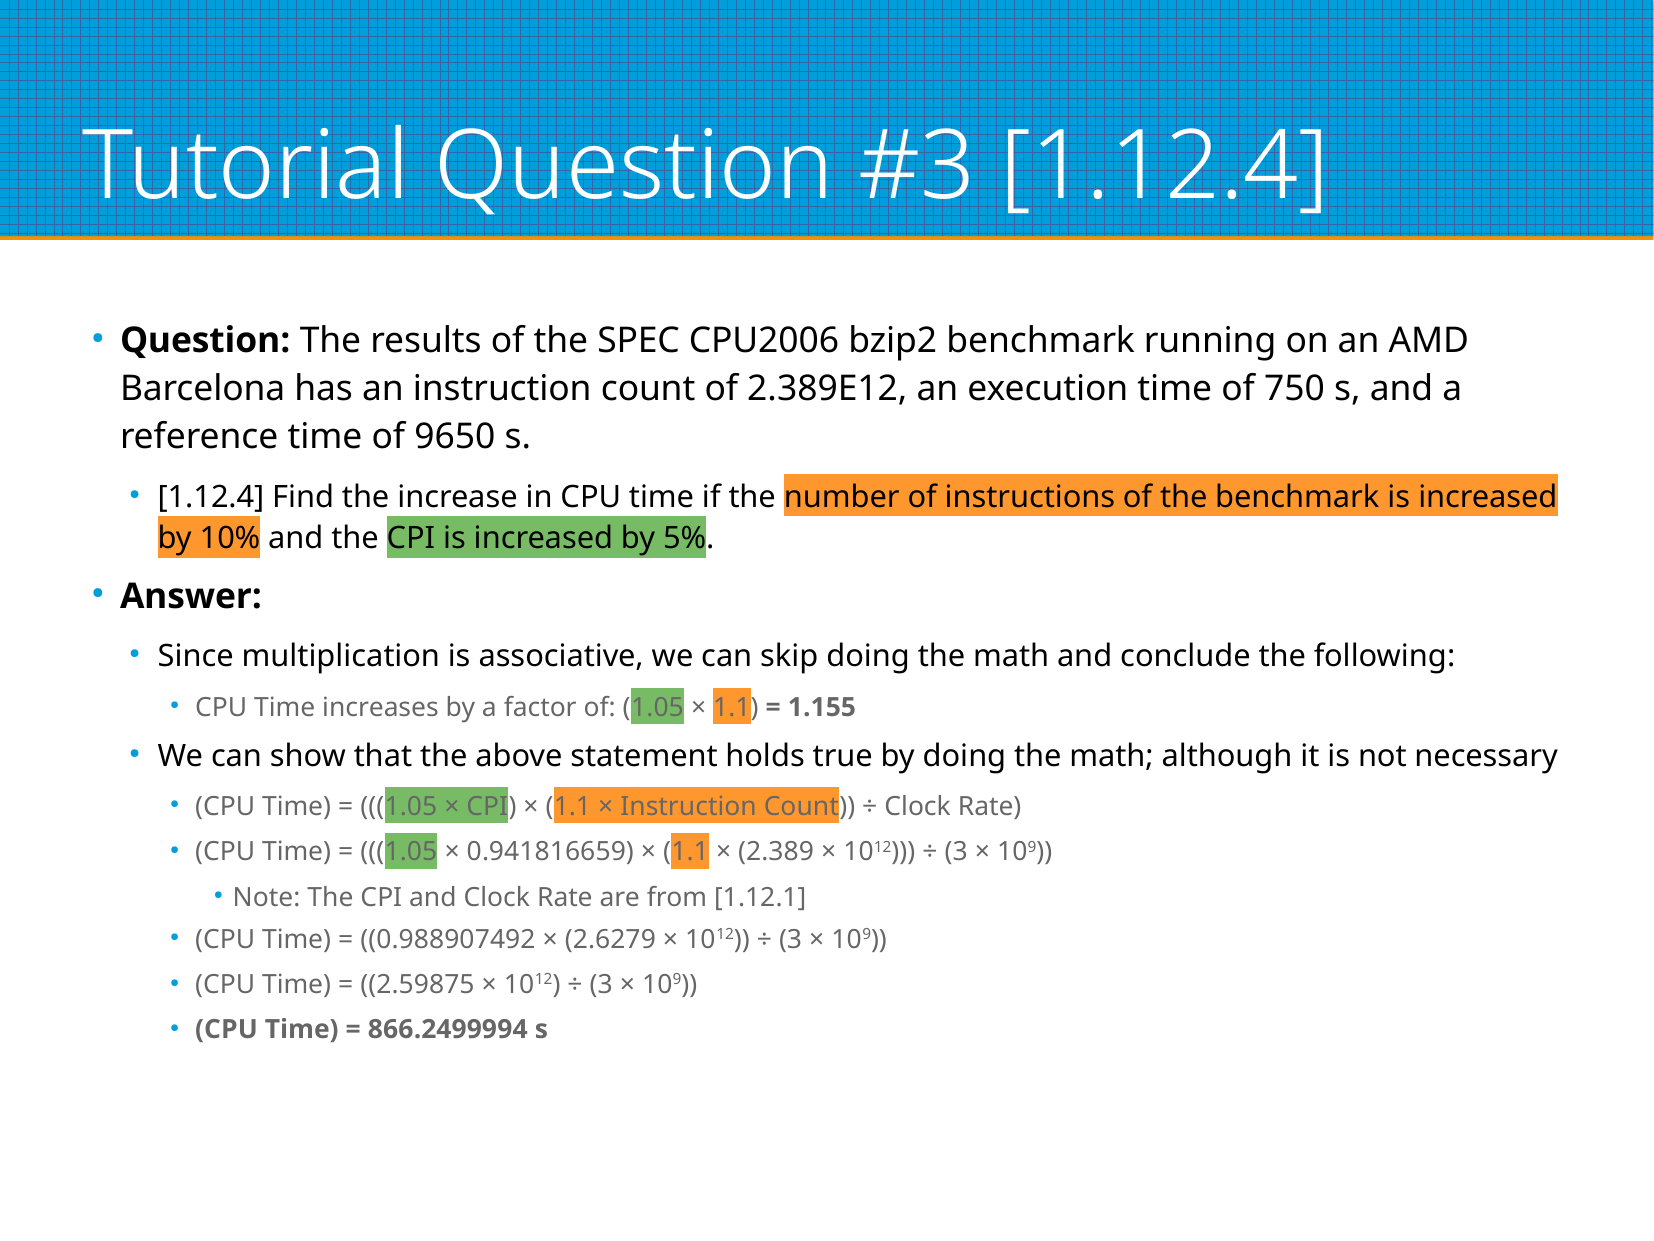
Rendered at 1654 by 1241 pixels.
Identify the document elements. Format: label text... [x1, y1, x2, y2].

list Question: The results of the SPEC CPU2006 bzip2 benchmark running on an AMD Barcelona has an instruction count of 2.389E12, an execution time of 750 s, and a reference time of 9650 s. [1.12.4] Find the increase in CPU time if the number of instructions of the benchmark is increased by 10% and the CPI is increased by 5%. Answer: Since multiplication is associative, we can skip doing the math and conclude the following: CPU Time increases by a factor of: (1.05 × 1.1) = 1.155 We can show that the above statement holds true by doing the math; although it is not necessary (CPU Time) = (((1.05 × CPI) × (1.1 × Instruction Count)) ÷ Clock Rate) (CPU Time) = (((1.05 × 0.941816659) × (1.1 × (2.389 × 1012))) ÷ (3 × 109)) Note: The CPI and Clock Rate are from [1.12.1] (CPU Time) = ((0.988907492 × (2.6279 × 1012)) ÷ (3 × 109)) (CPU Time) = ((2.59875 × 1012) ÷ (3 × 109)) (CPU Time) = 866.2499994 s [82, 314, 1563, 1081]
title Tutorial Question #3 [1.12.4] [82, 19, 1571, 227]
